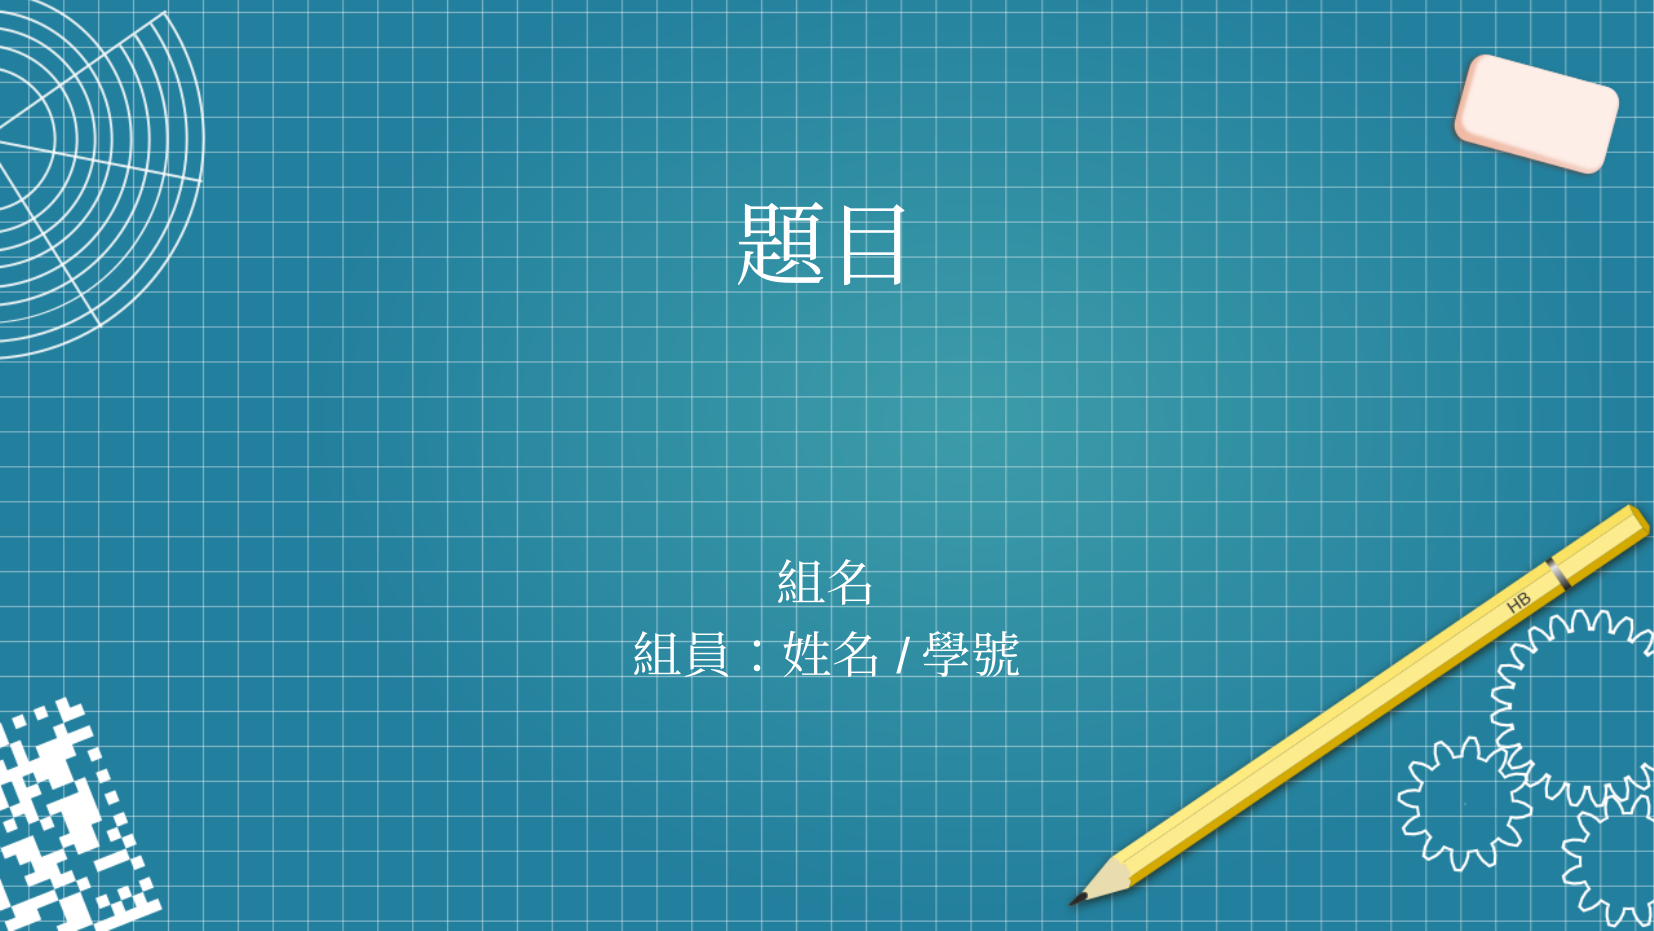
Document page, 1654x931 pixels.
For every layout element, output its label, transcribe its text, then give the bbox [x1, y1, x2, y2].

title 題目 [82, 132, 1571, 346]
picture [0, 0, 1654, 931]
subtitle 組名 組員：姓名/學號 [82, 389, 1571, 842]
